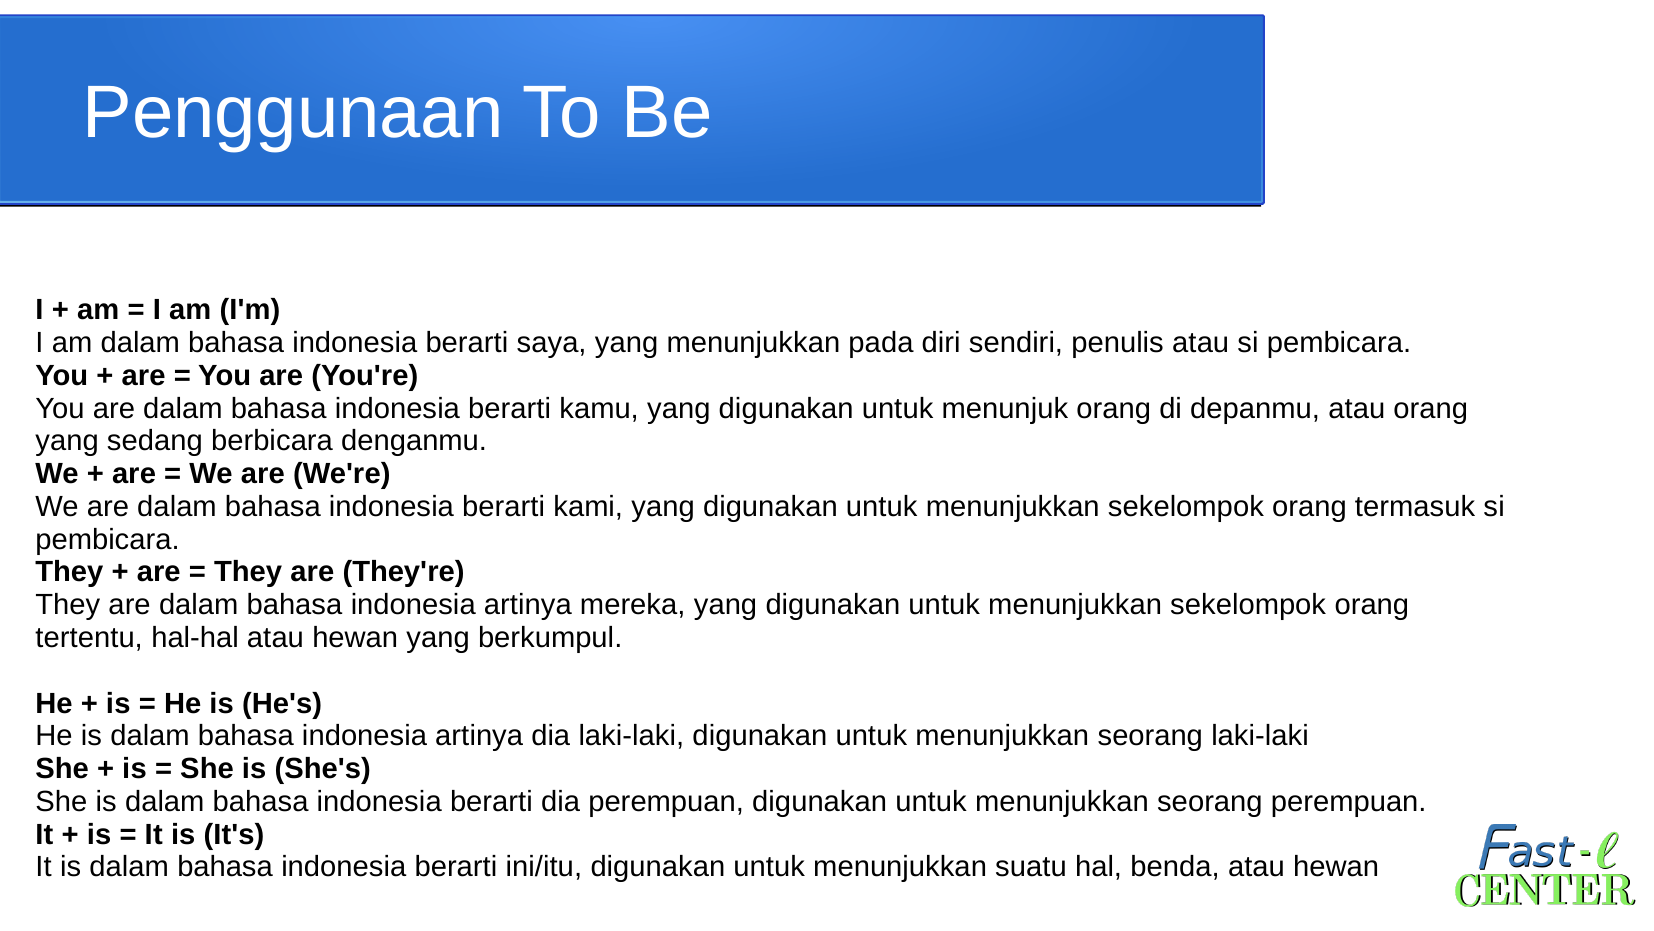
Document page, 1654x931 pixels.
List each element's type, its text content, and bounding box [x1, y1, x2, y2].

subtitle I + am = I am (I'm) I am dalam bahasa indonesia berarti saya, yang menunjukkan pada diri sendiri, penulis atau si pembicara. You + are = You are (You're) You are dalam bahasa indonesia berarti kamu, yang digunakan untuk menunjuk orang di depanmu, atau orang yang sedang berbicara denganmu. We + are = We are (We're) We are dalam bahasa indonesia berarti kami, yang digunakan untuk menunjukkan sekelompok orang termasuk si pembicara. They + are = They are (They're) They are dalam bahasa indonesia artinya mereka, yang digunakan untuk menunjukkan sekelompok orang tertentu, hal-hal atau hewan yang berkumpul. He + is = He is (He's) He is dalam bahasa indonesia artinya dia laki-laki, digunakan untuk menunjukkan seorang laki-laki She + is = She is (She's) She is dalam bahasa indonesia berarti dia perempuan, digunakan untuk menunjukkan seorang perempuan. It + is = It is (It's) It is dalam bahasa indonesia berarti ini/itu, digunakan untuk menunjukkan suatu hal, benda, atau hewan [35, 27, 1524, 931]
picture [1455, 824, 1636, 909]
